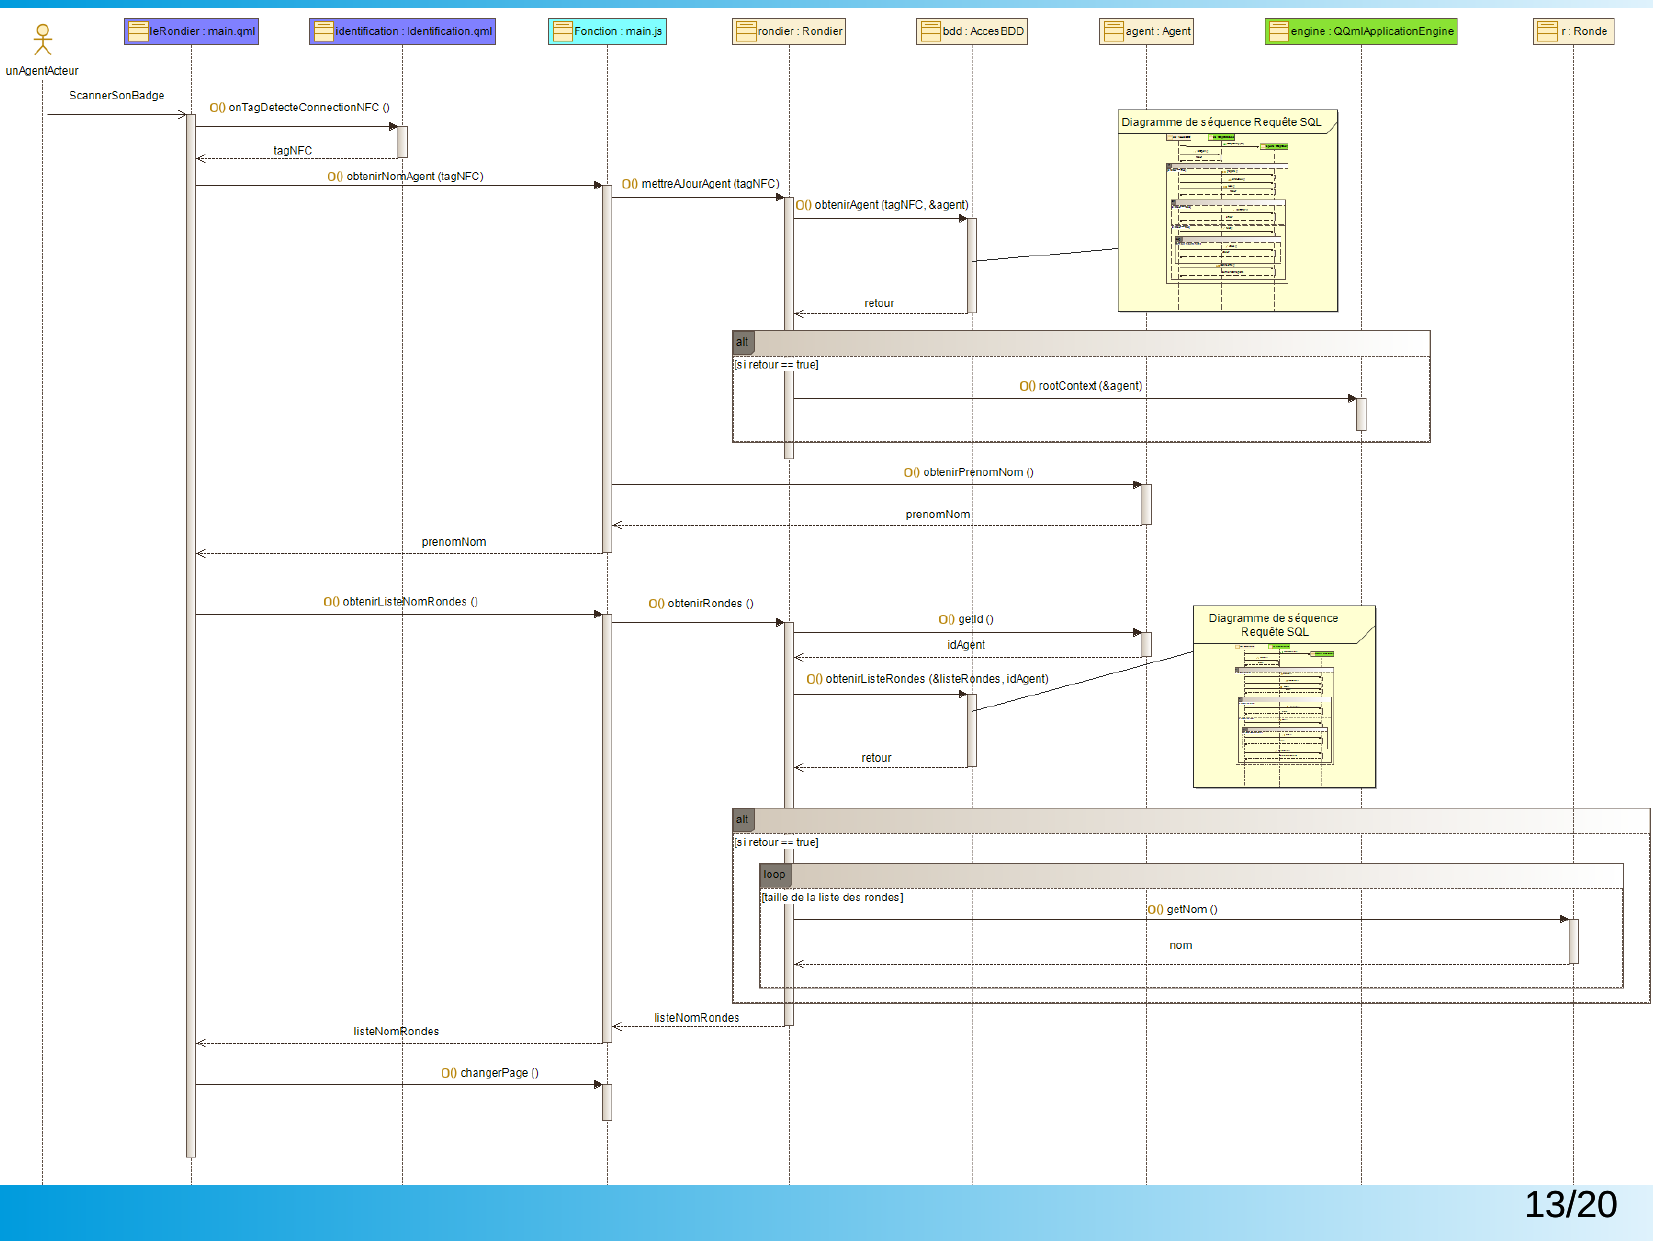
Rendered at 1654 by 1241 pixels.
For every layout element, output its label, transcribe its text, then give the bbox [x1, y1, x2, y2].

text_box <numéro>/20 [1509, 1185, 1654, 1241]
picture [0, 0, 1654, 1241]
